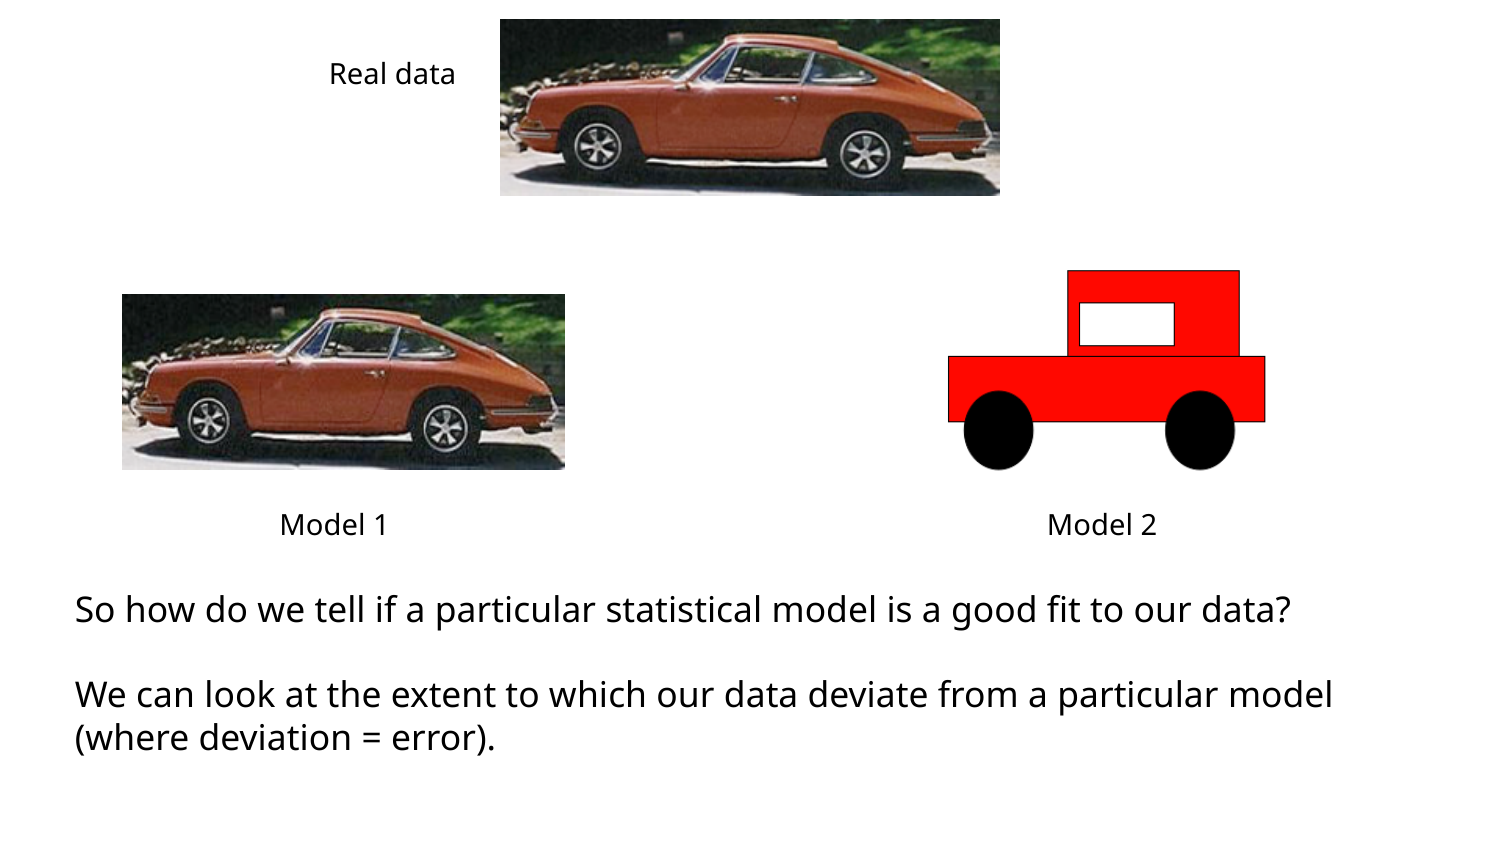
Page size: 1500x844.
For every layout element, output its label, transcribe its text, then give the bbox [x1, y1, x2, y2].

text_box So how do we tell if a particular statistical model is a good fit to our data? We can look at the extent to which our data deviate from a particular model (where deviation = error). [59, 572, 1418, 802]
text_box Model 2 [1031, 491, 1191, 566]
picture [122, 294, 565, 470]
text_box Real data [313, 40, 473, 116]
picture [931, 252, 1292, 492]
text_box Model 1 [264, 491, 424, 566]
picture [500, 19, 1000, 196]
